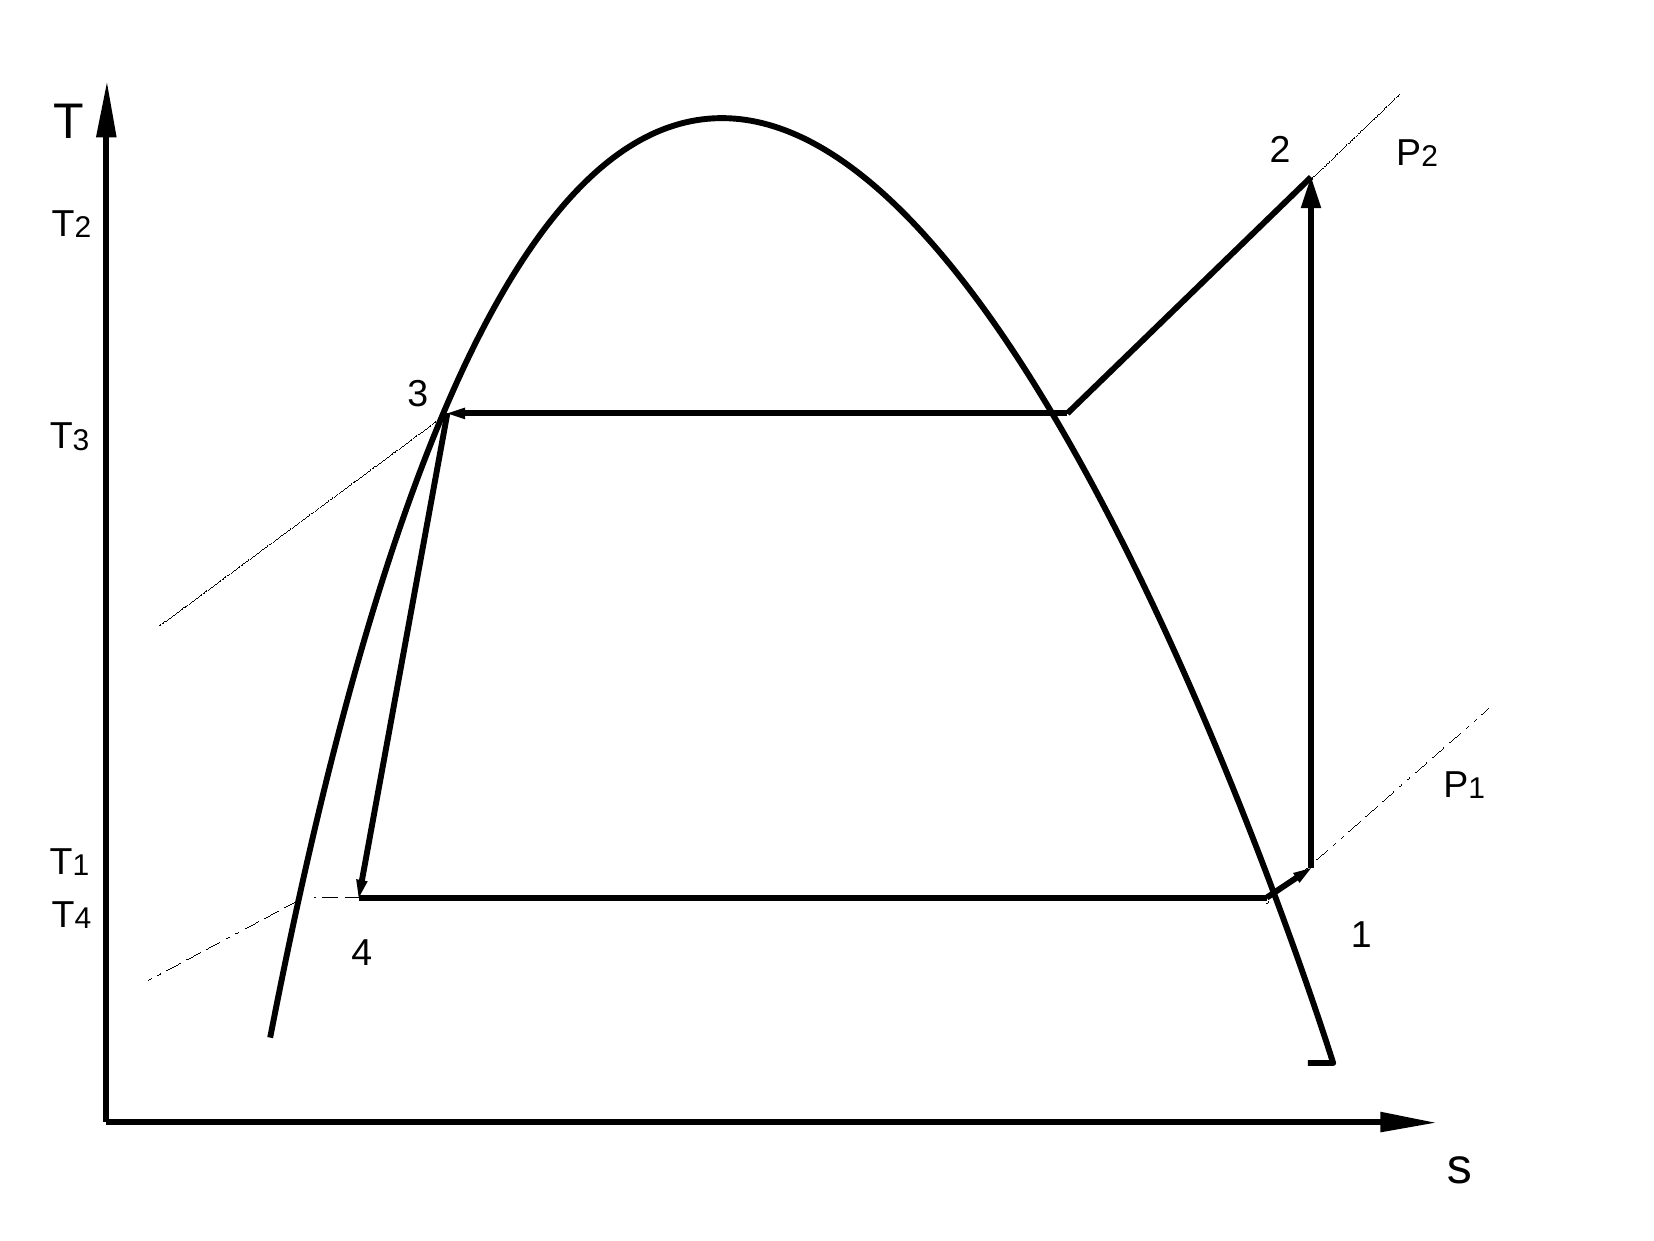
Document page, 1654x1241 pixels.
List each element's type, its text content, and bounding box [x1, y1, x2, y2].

text_box P1 [1428, 755, 1501, 819]
text_box T4 [36, 885, 107, 949]
text_box 1 [1333, 903, 1390, 967]
text_box 4 [333, 921, 390, 984]
text_box P2 [1381, 124, 1453, 187]
text_box T1 [34, 832, 105, 896]
text_box 2 [1251, 118, 1309, 181]
text_box T3 [34, 407, 105, 471]
text_box 3 [389, 362, 447, 426]
text_box T [35, 82, 102, 160]
text_box s [1429, 1128, 1490, 1205]
text_box T2 [36, 194, 107, 258]
